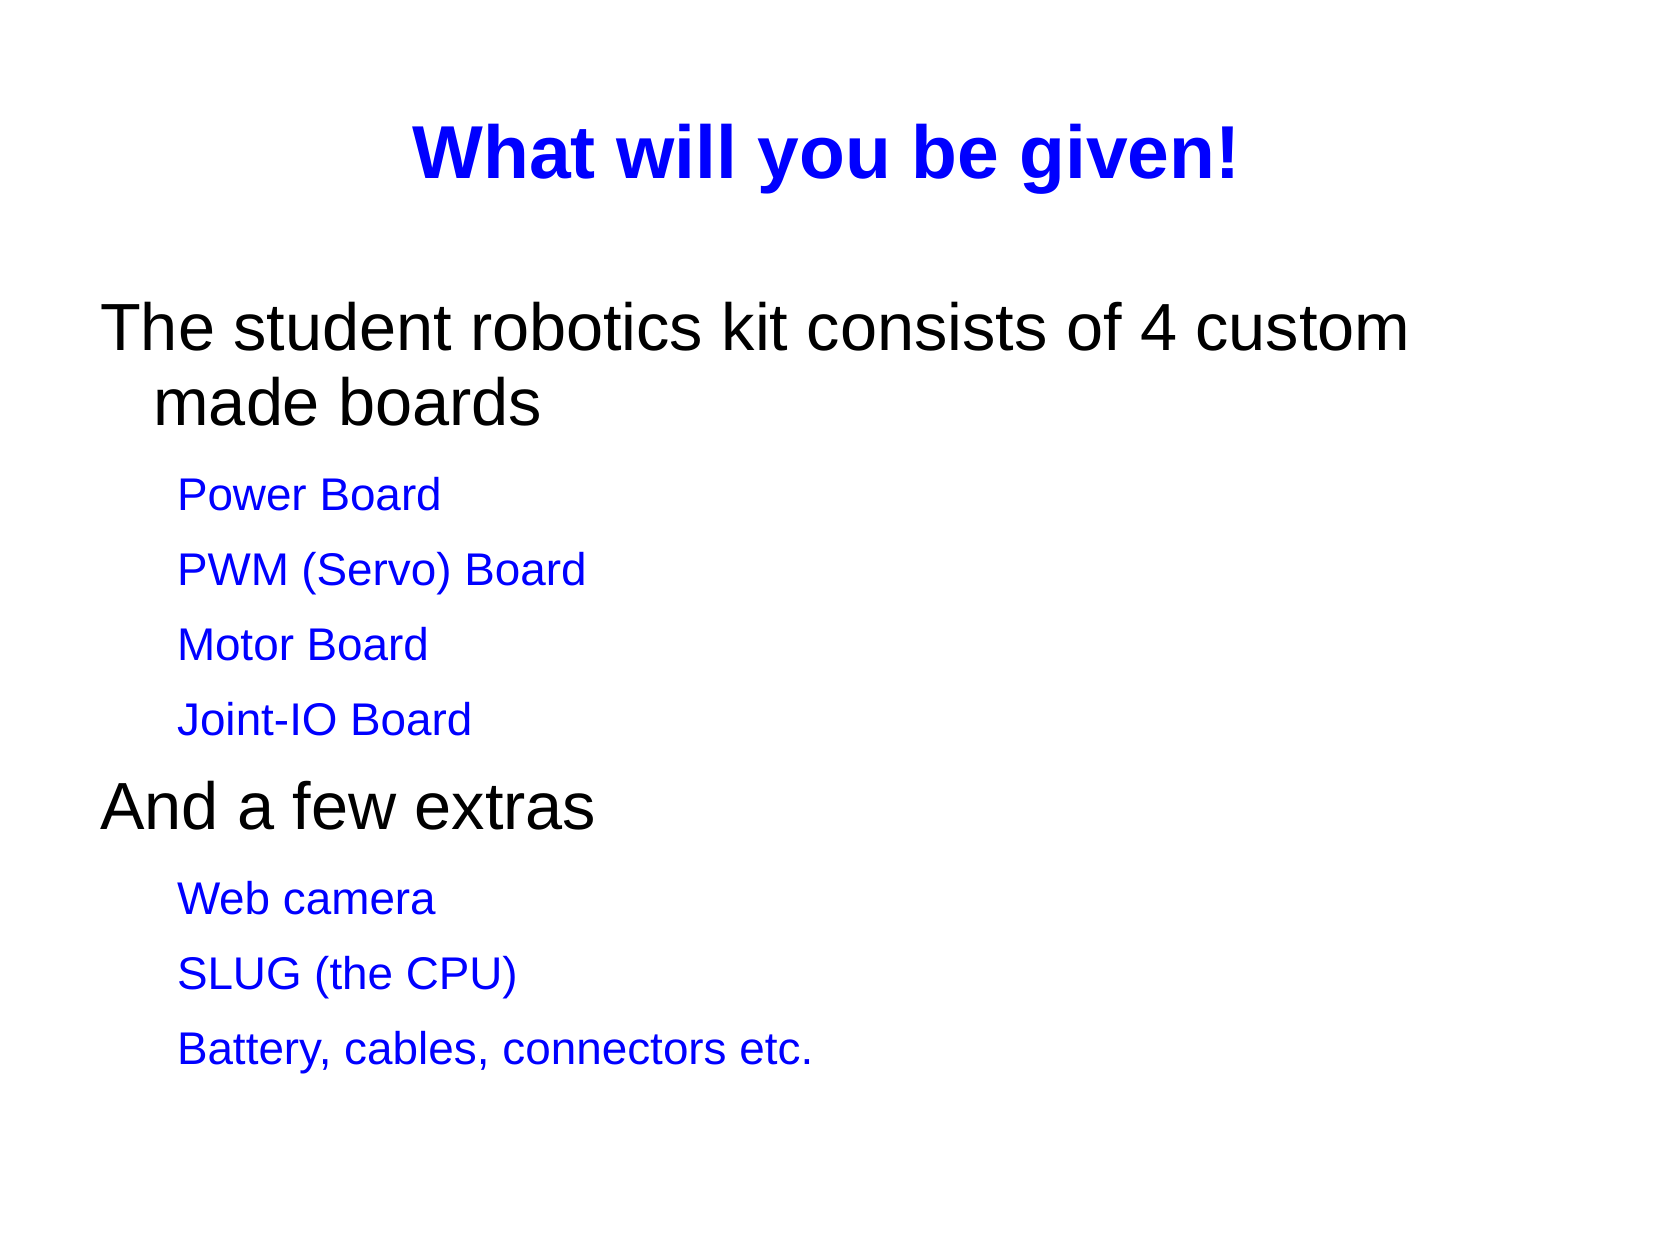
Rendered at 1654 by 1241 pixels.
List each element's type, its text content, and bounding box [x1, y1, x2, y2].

title What will you be given! [82, 56, 1571, 250]
list The student robotics kit consists of 4 custom made boards Power Board PWM (Servo) Board Motor Board Joint-IO Board And a few extras Web camera SLUG (the CPU) Battery, cables, connectors etc. [82, 290, 1571, 1094]
